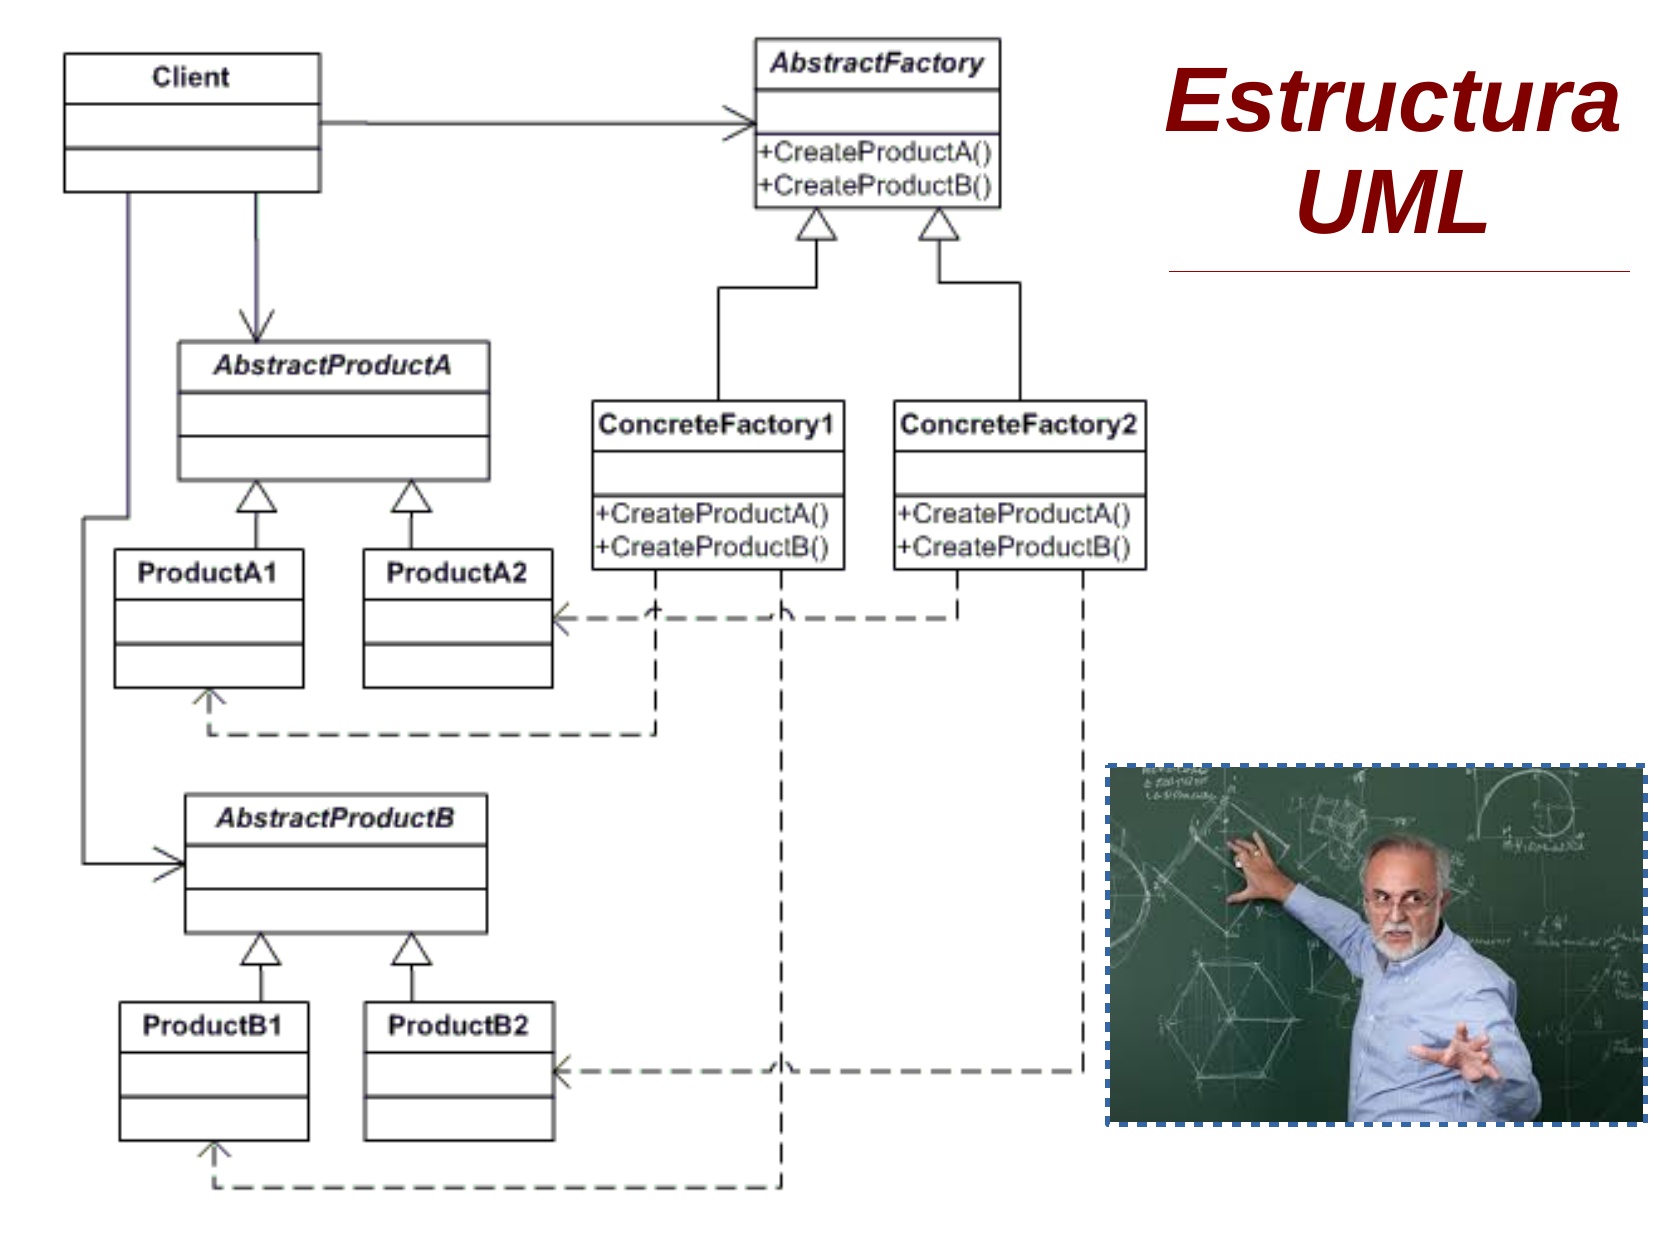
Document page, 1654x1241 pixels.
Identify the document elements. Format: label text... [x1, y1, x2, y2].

picture [59, 23, 1643, 1208]
title Estructura UML [1145, 47, 1642, 255]
